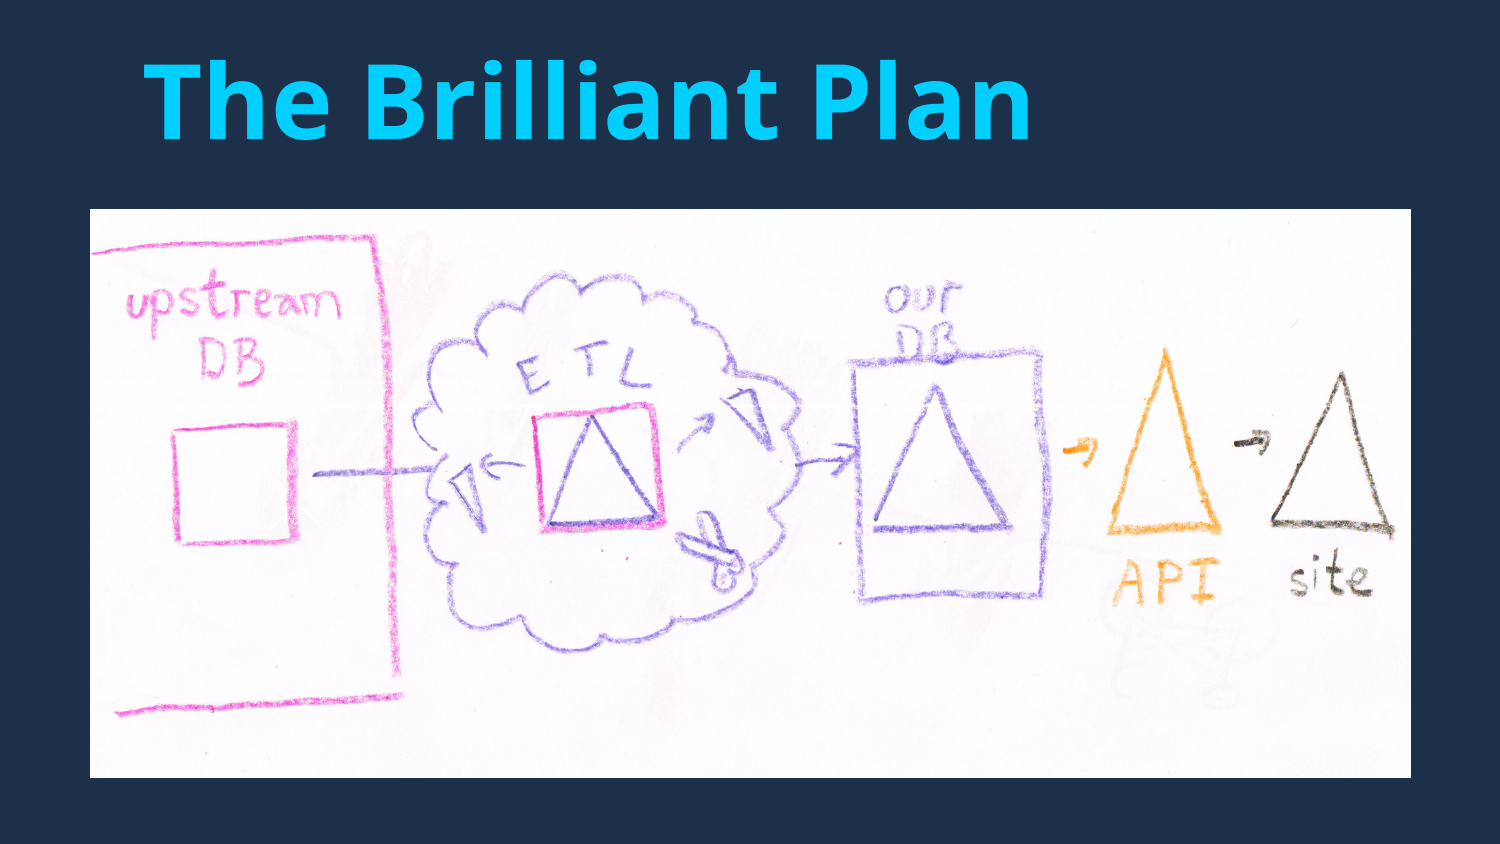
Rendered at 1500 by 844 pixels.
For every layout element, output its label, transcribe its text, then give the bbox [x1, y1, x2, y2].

text_box The Brilliant Plan [142, 0, 1246, 209]
picture [90, 209, 1411, 778]
